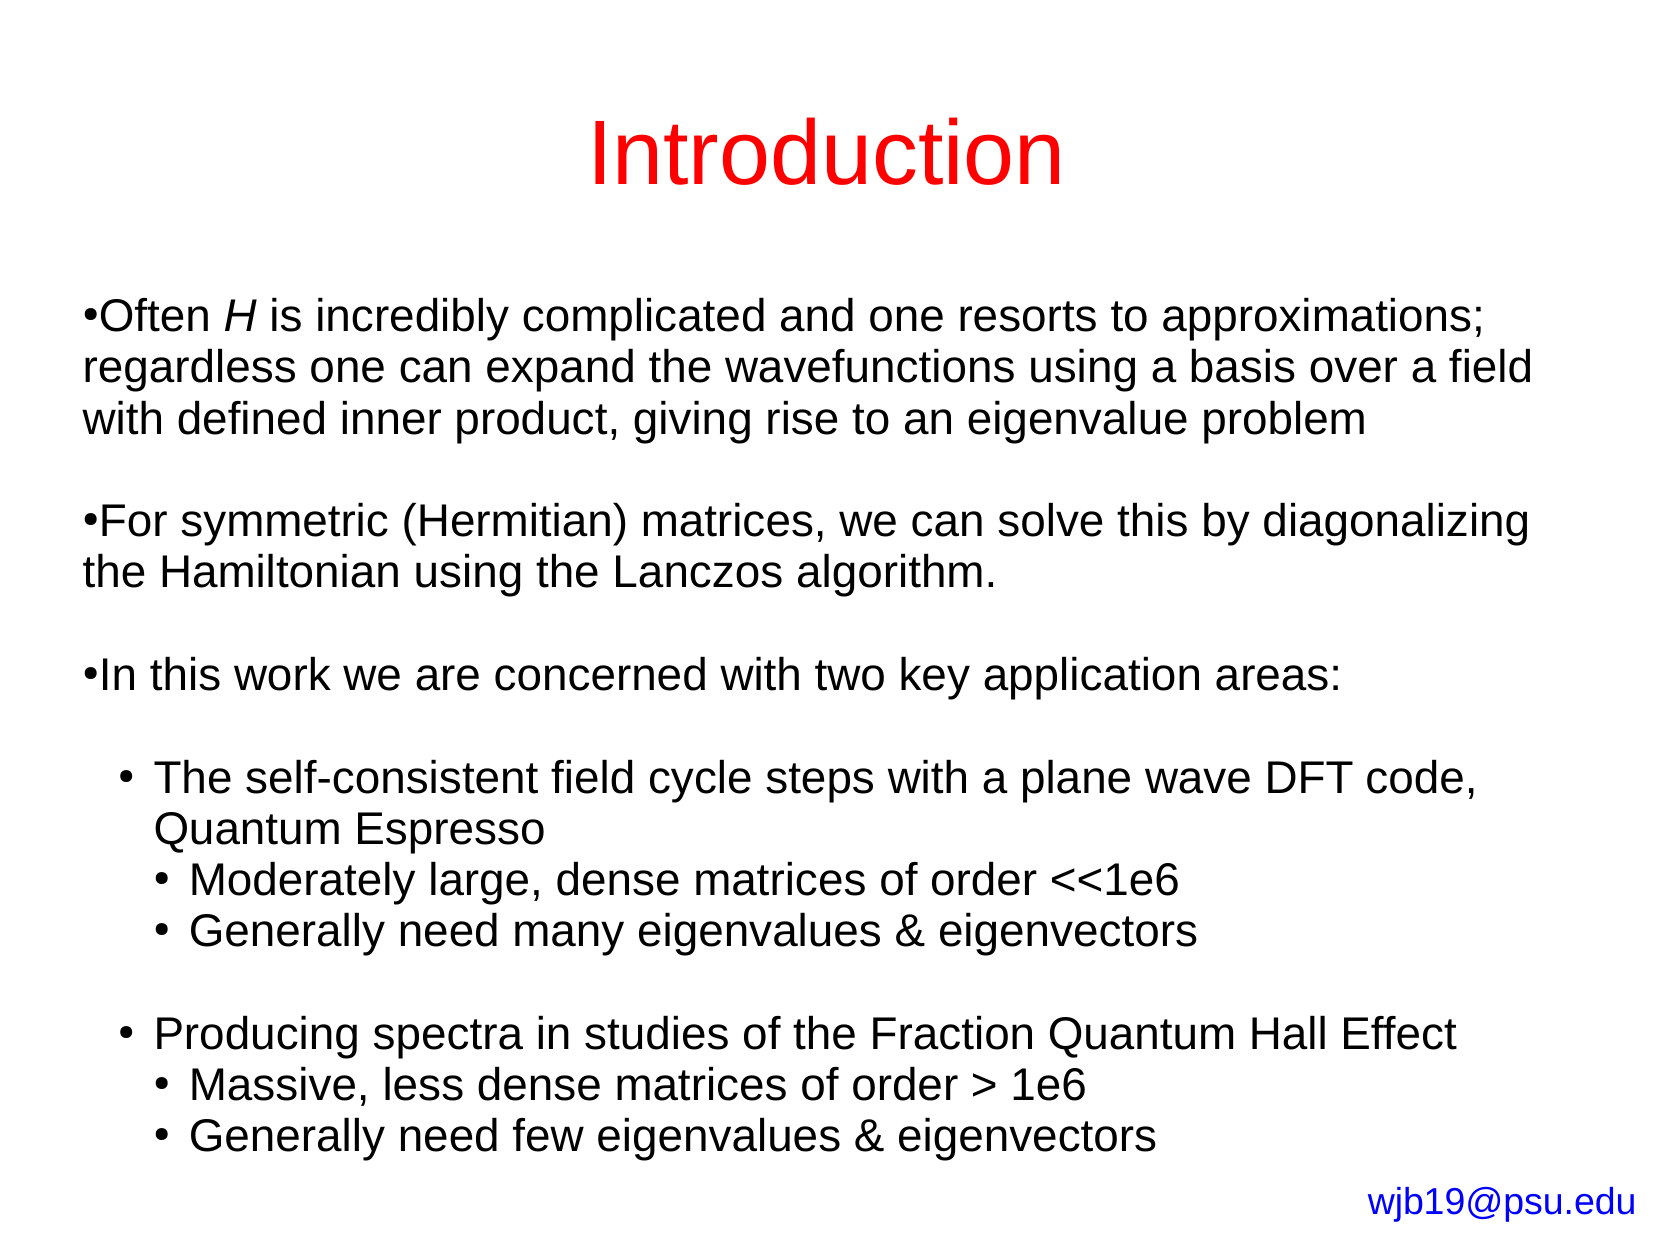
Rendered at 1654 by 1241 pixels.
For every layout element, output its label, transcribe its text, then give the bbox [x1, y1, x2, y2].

subtitle Often H is incredibly complicated and one resorts to approximations; regardless one can expand the wavefunctions using a basis over a field with defined inner product, giving rise to an eigenvalue problem For symmetric (Hermitian) matrices, we can solve this by diagonalizing the Hamiltonian using the Lanczos algorithm. In this work we are concerned with two key application areas: The self-consistent field cycle steps with a plane wave DFT code, Quantum Espresso Moderately large, dense matrices of order <<1e6 Generally need many eigenvalues & eigenvectors Producing spectra in studies of the Fraction Quantum Hall Effect Massive, less dense matrices of order > 1e6 Generally need few eigenvalues & eigenvectors [82, 290, 1538, 1162]
text_box wjb19@psu.edu [1353, 1173, 1652, 1231]
title Introduction [82, 49, 1571, 257]
